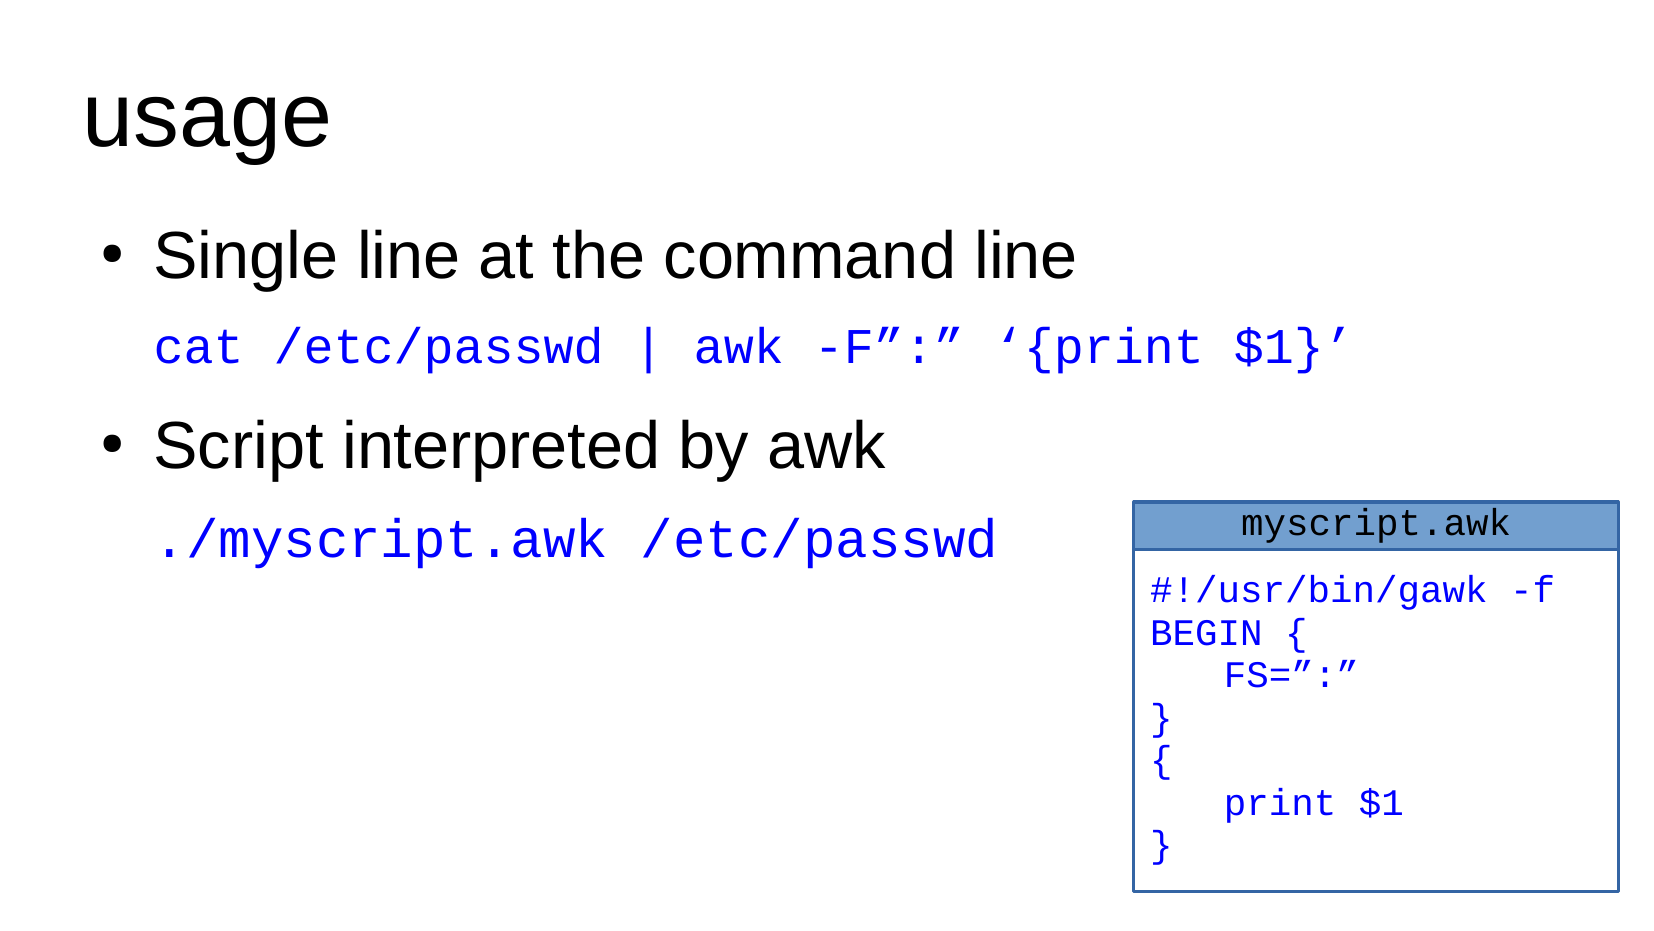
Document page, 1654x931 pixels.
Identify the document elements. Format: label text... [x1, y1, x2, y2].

list Single line at the command line cat /etc/passwd | awk -F”:” ‘{print $1}’ Script interpreted by awk ./myscript.awk /etc/passwd [82, 217, 1571, 591]
text_box #!/usr/bin/gawk -f BEGIN { FS=”:” } { print $1 } [1133, 550, 1619, 892]
text_box myscript.awk [1133, 501, 1619, 550]
title usage [82, 37, 1571, 193]
